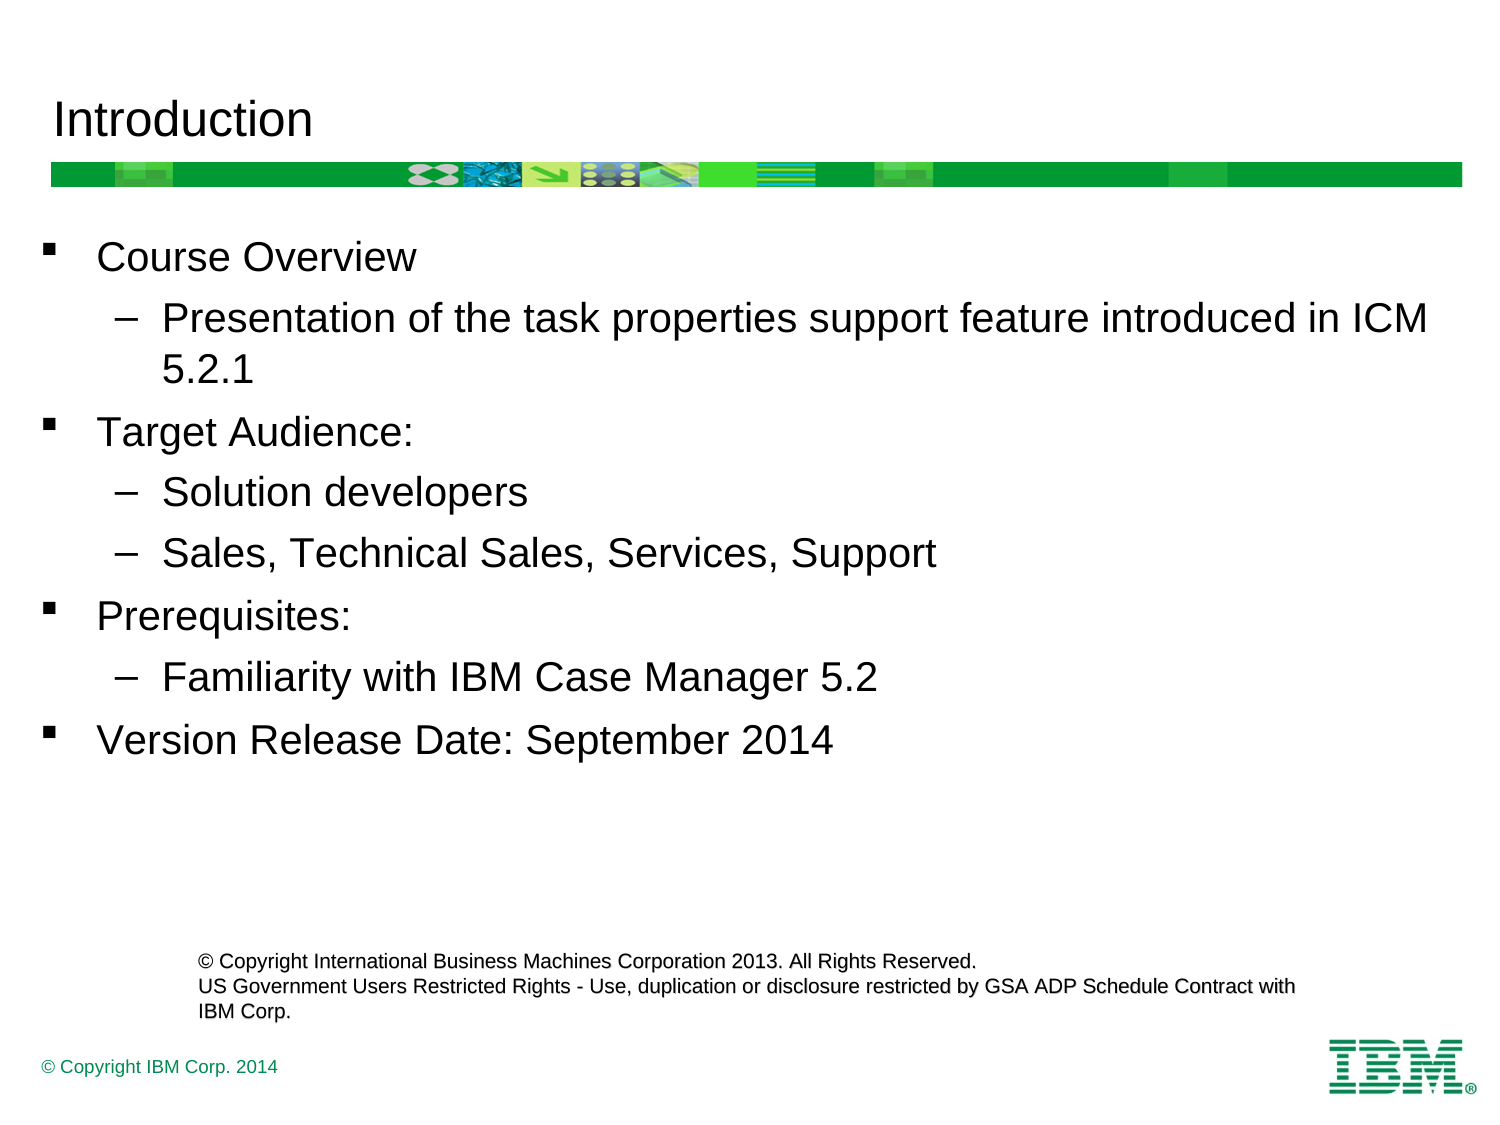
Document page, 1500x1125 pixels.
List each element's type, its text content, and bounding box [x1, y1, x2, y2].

title Introduction [37, 45, 1388, 188]
picture [1327, 1037, 1479, 1096]
picture [50, 161, 1463, 189]
list Course Overview Presentation of the task properties support feature introduced in ICM 5.2.1 Target Audience: Solution developers Sales, Technical Sales, Services, Support Prerequisites: Familiarity with IBM Case Manager 5.2 Version Release Date: September 2014 [24, 220, 1463, 1038]
text_box © Copyright International Business Machines Corporation 2013. All Rights Reserved. US Government Users Restricted Rights - Use, duplication or disclosure restricted by GSA ADP Schedule Contract with IBM Corp. [183, 940, 1339, 1056]
